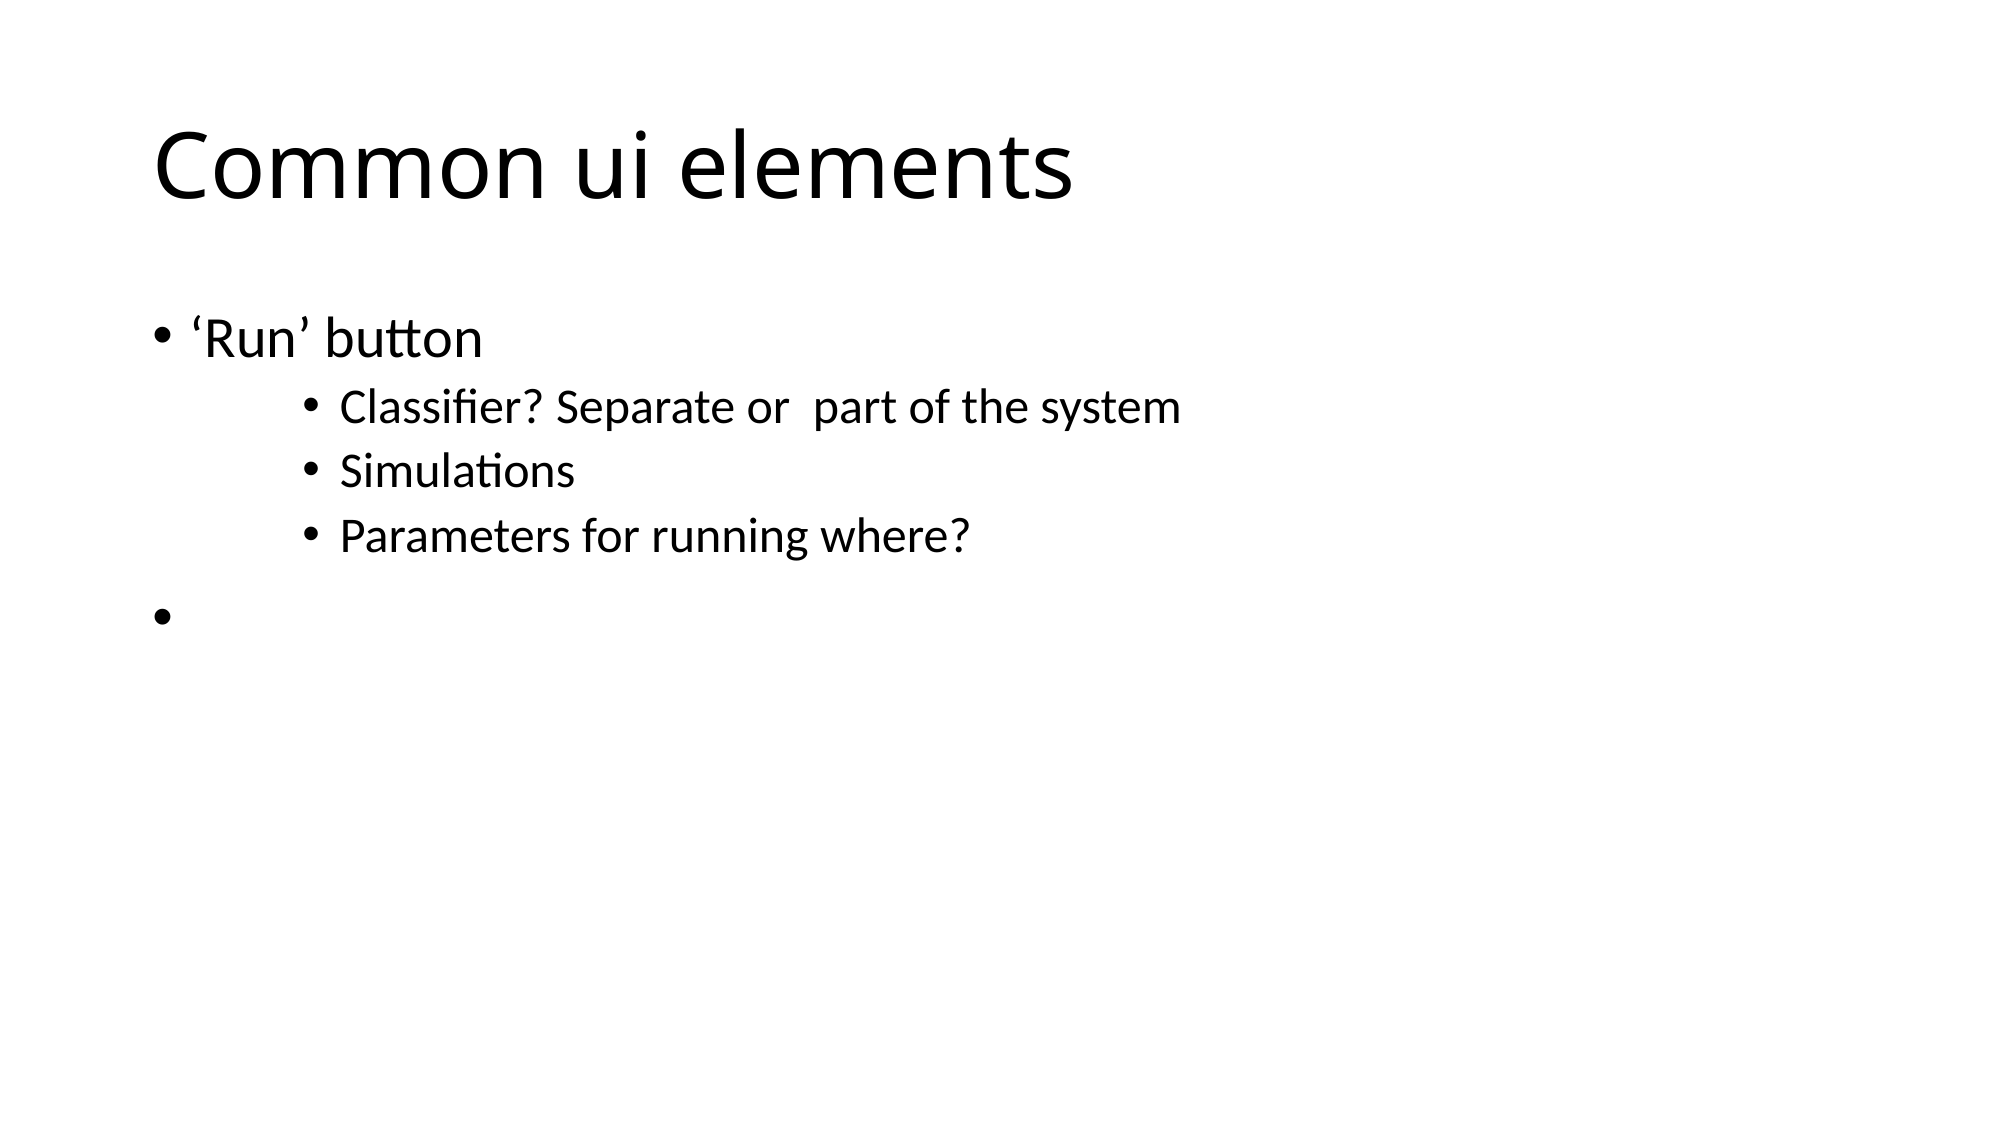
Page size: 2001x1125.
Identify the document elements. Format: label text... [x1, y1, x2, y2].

title Common ui elements [137, 59, 1863, 278]
list ‘Run’ button Classifier? Separate or part of the system Simulations Parameters for running where? [137, 299, 1863, 1014]
